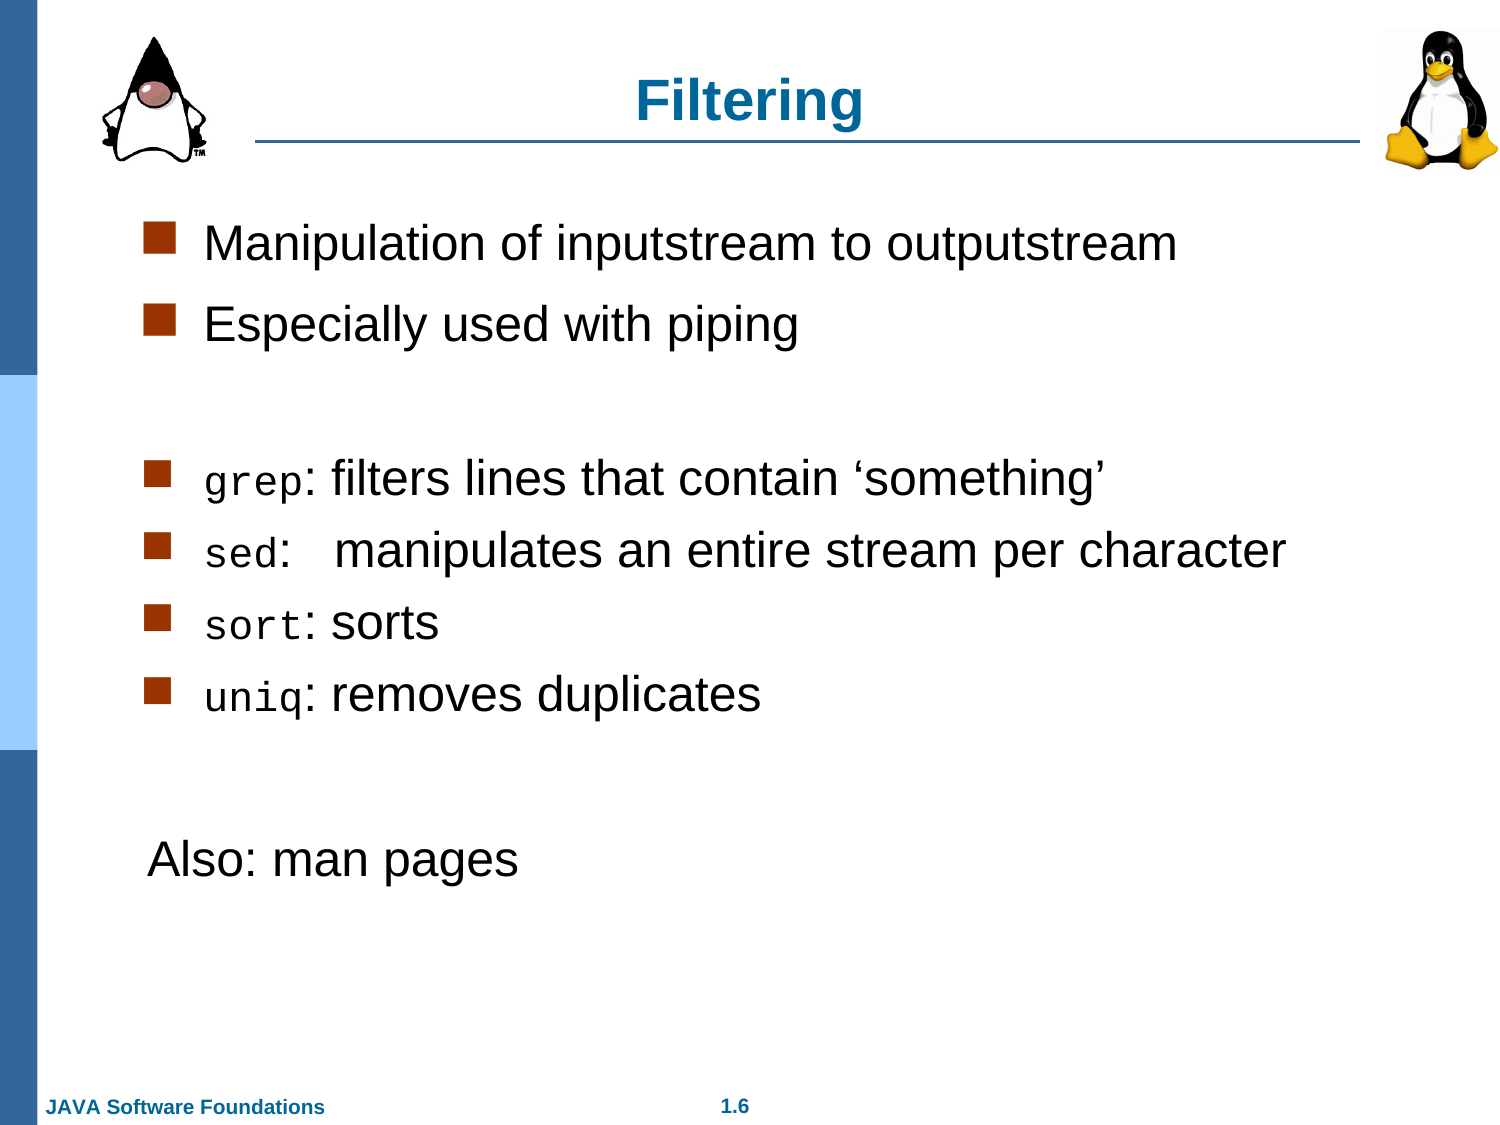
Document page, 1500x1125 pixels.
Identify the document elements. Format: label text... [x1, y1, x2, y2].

picture [1383, 28, 1500, 173]
list Manipulation of inputstream to outputstream Especially used with piping grep: filters lines that contain ‘something’ sed: manipulates an entire stream per character sort: sorts uniq: removes duplicates Also: man pages [132, 202, 1483, 1041]
title Filtering [75, 45, 1426, 141]
picture [54, 0, 255, 200]
